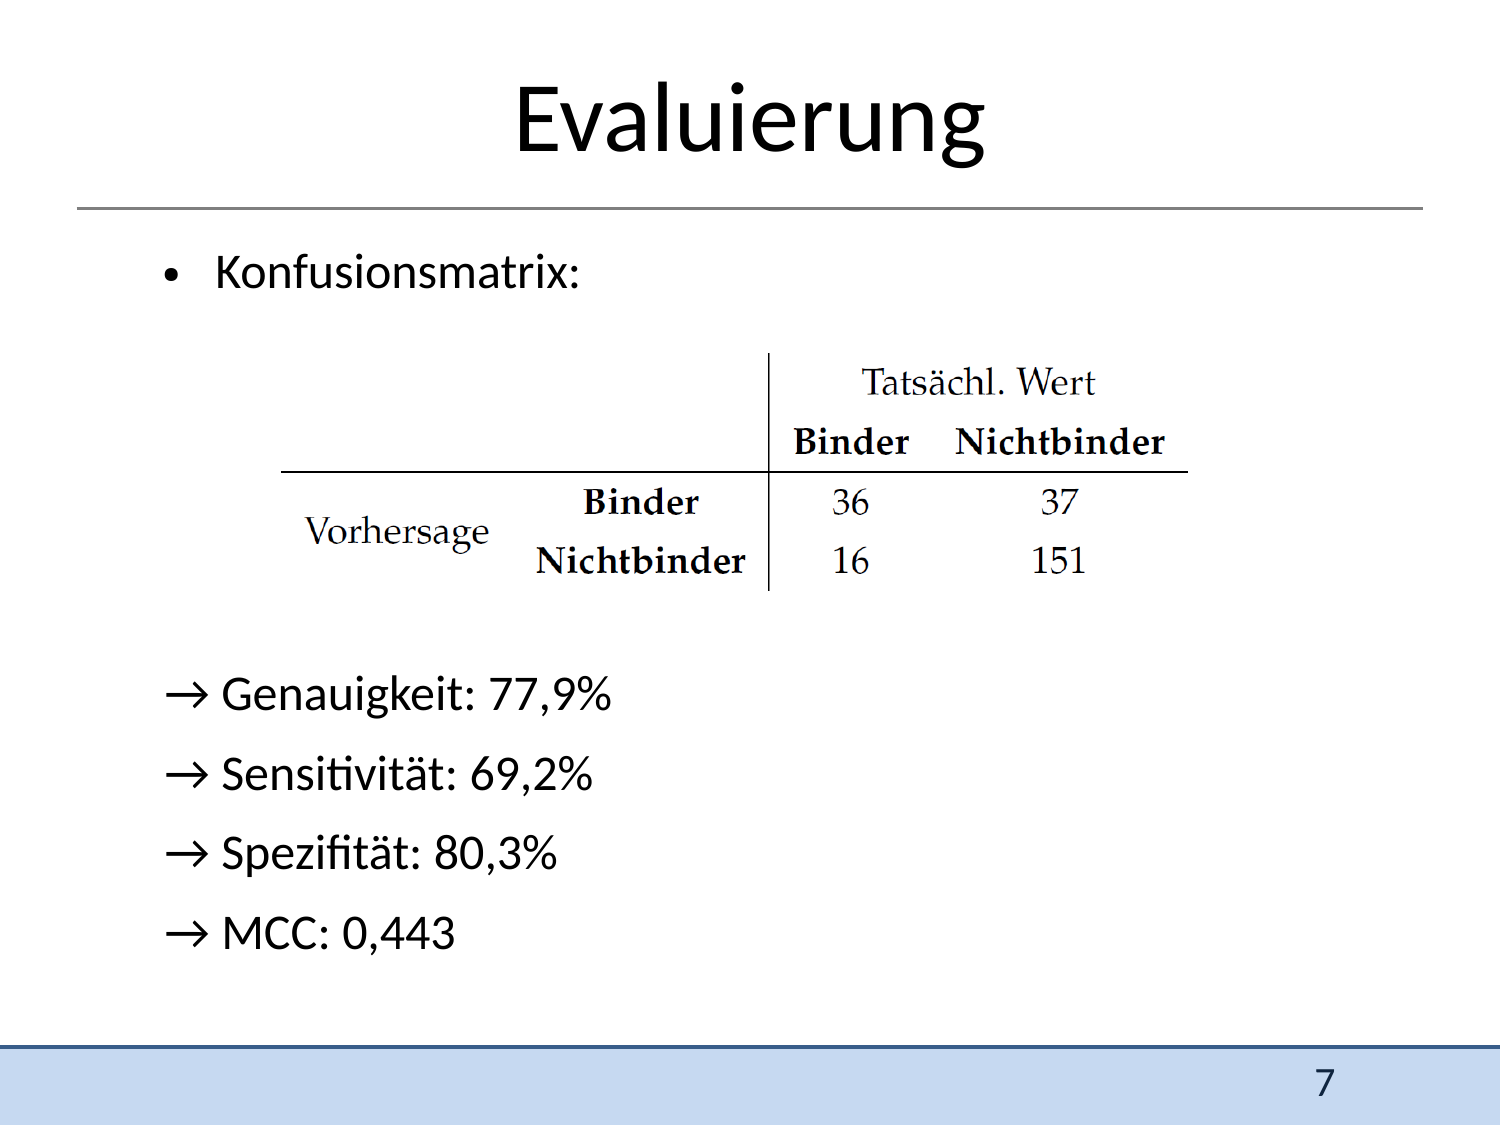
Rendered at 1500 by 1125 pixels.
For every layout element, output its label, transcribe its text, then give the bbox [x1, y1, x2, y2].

picture [259, 342, 1205, 603]
title Evaluierung [76, 45, 1424, 209]
text_box Konfusionsmatrix: [144, 250, 696, 319]
list → Genauigkeit: 77,9% → Sensitivität: 69,2% → Spezifität: 80,3% → MCC: 0,443 [93, 673, 1425, 999]
